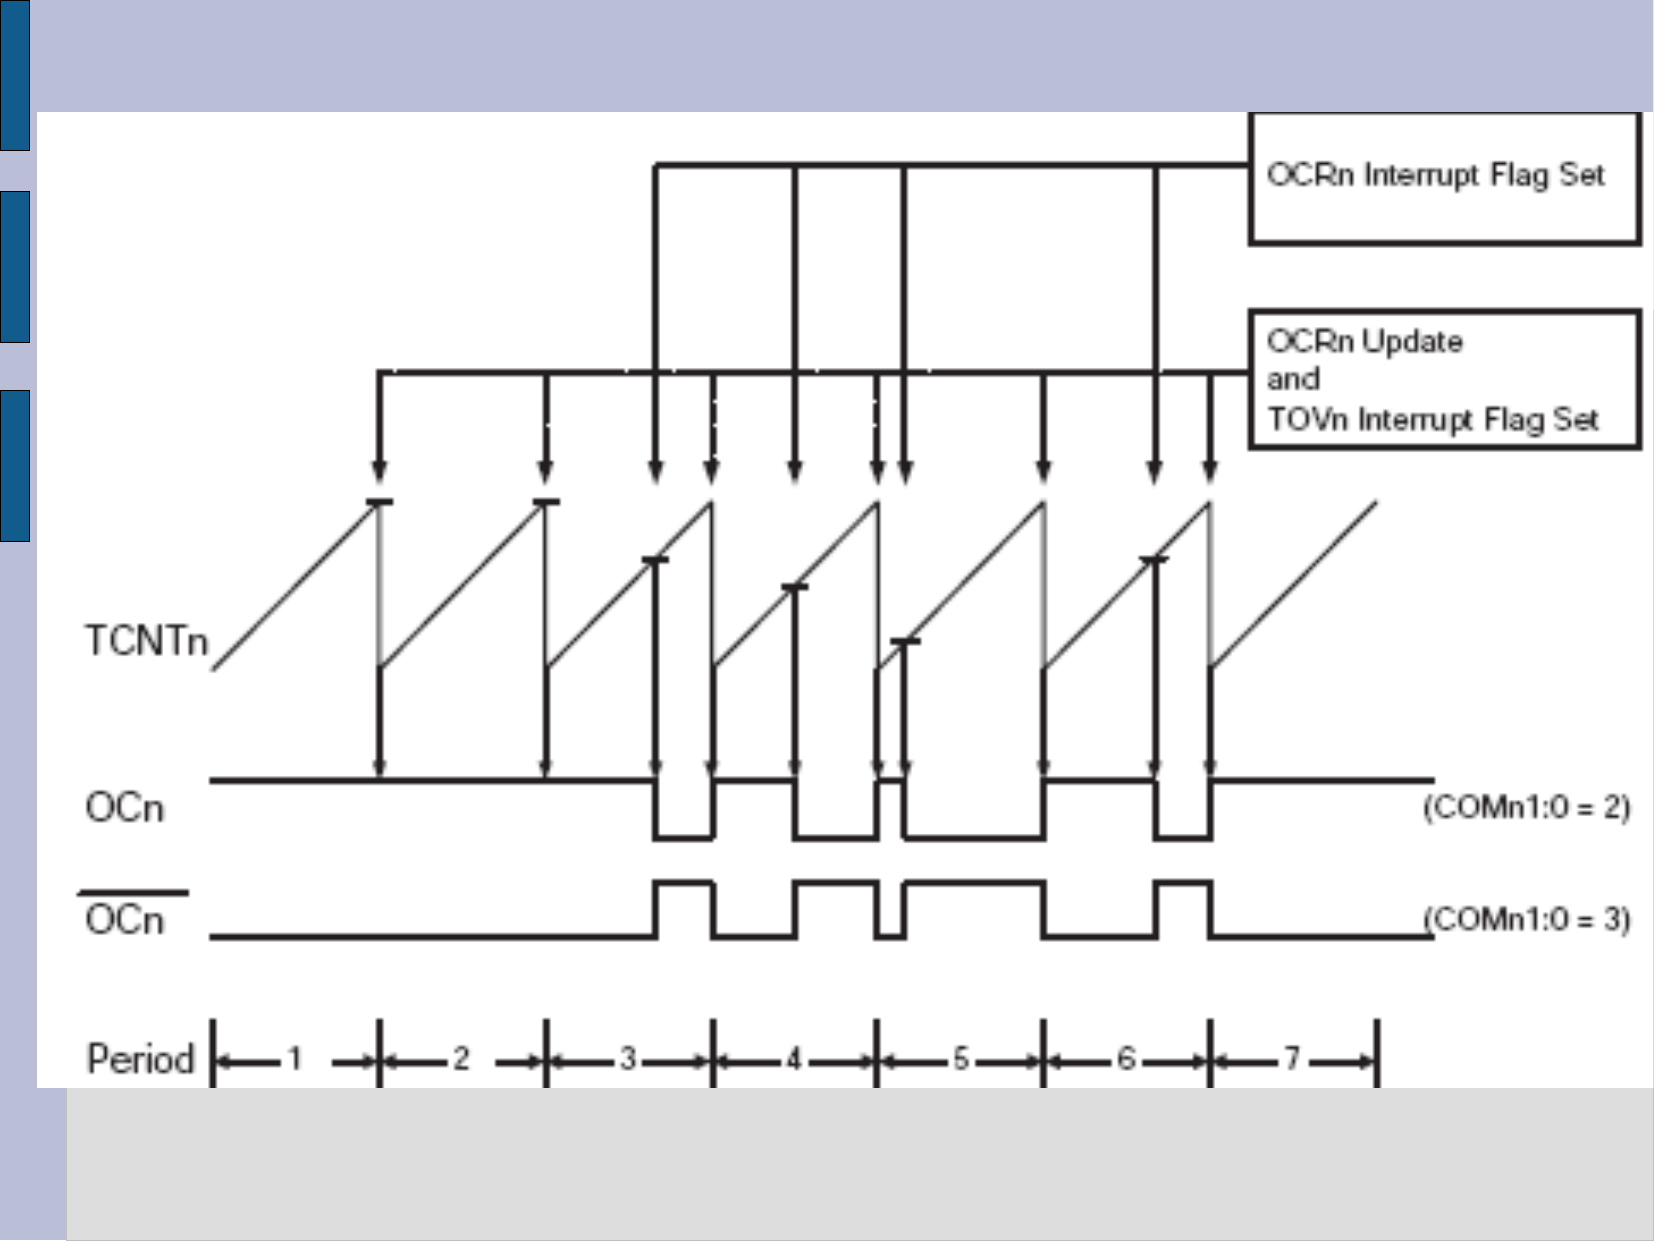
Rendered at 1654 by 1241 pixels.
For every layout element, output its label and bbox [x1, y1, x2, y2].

picture [37, 112, 1654, 1088]
